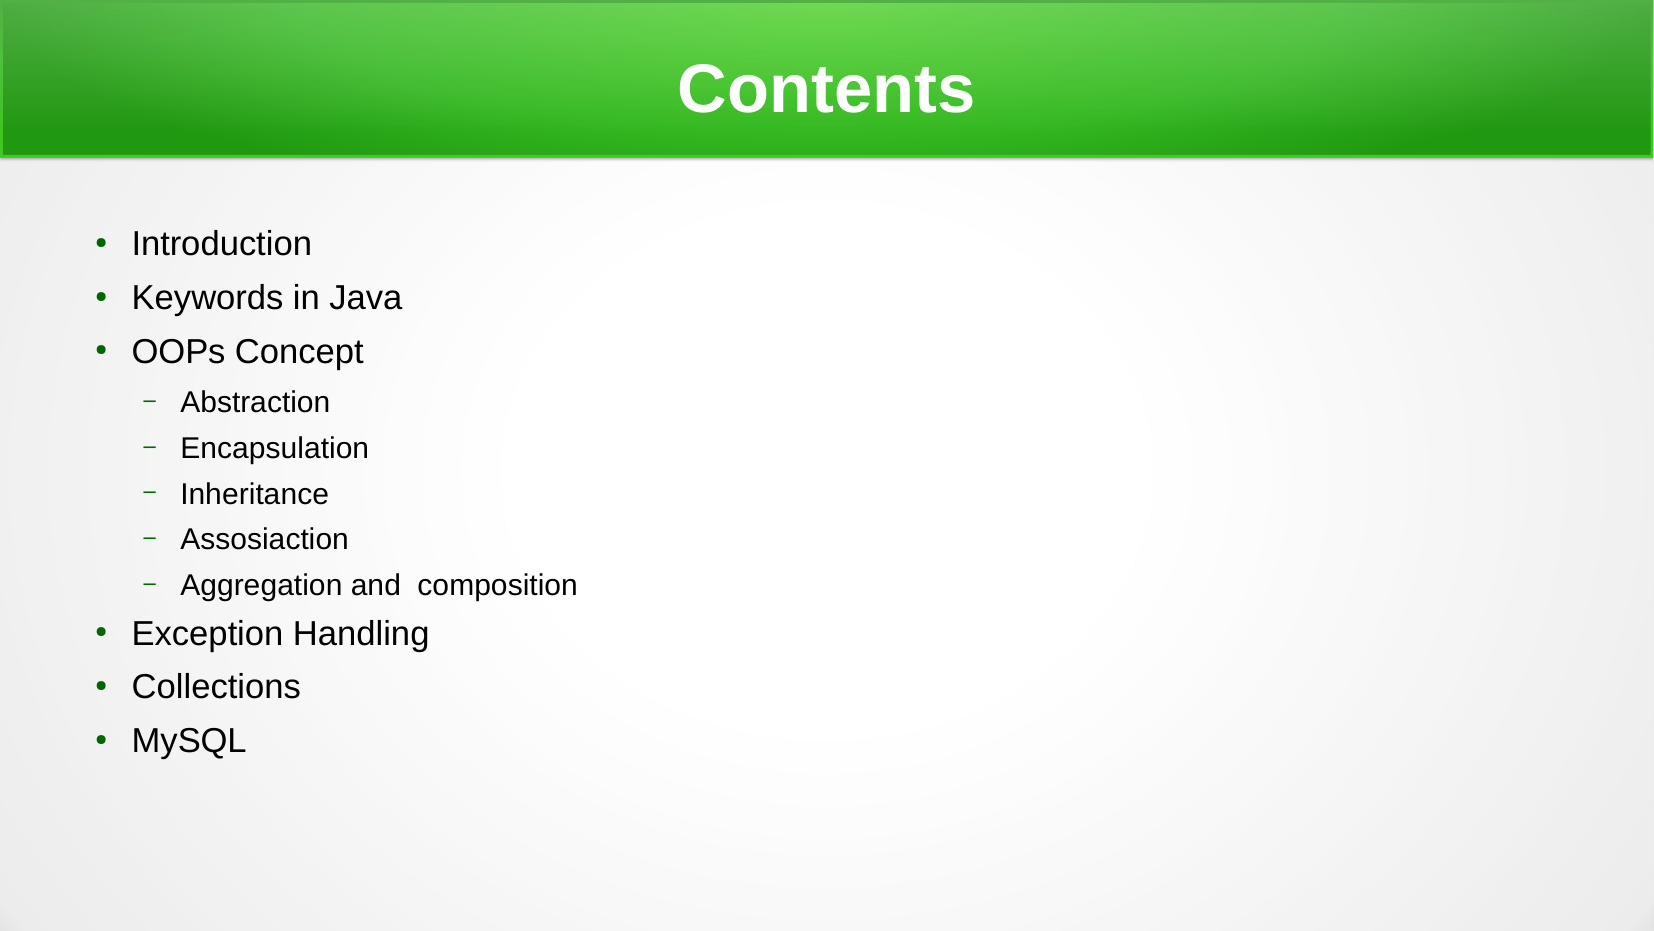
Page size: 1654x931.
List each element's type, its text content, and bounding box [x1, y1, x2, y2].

list Introduction Keywords in Java OOPs Concept Abstraction Encapsulation Inheritance Assosiaction Aggregation and composition Exception Handling Collections MySQL [82, 224, 1571, 764]
title Contents [82, 35, 1571, 142]
